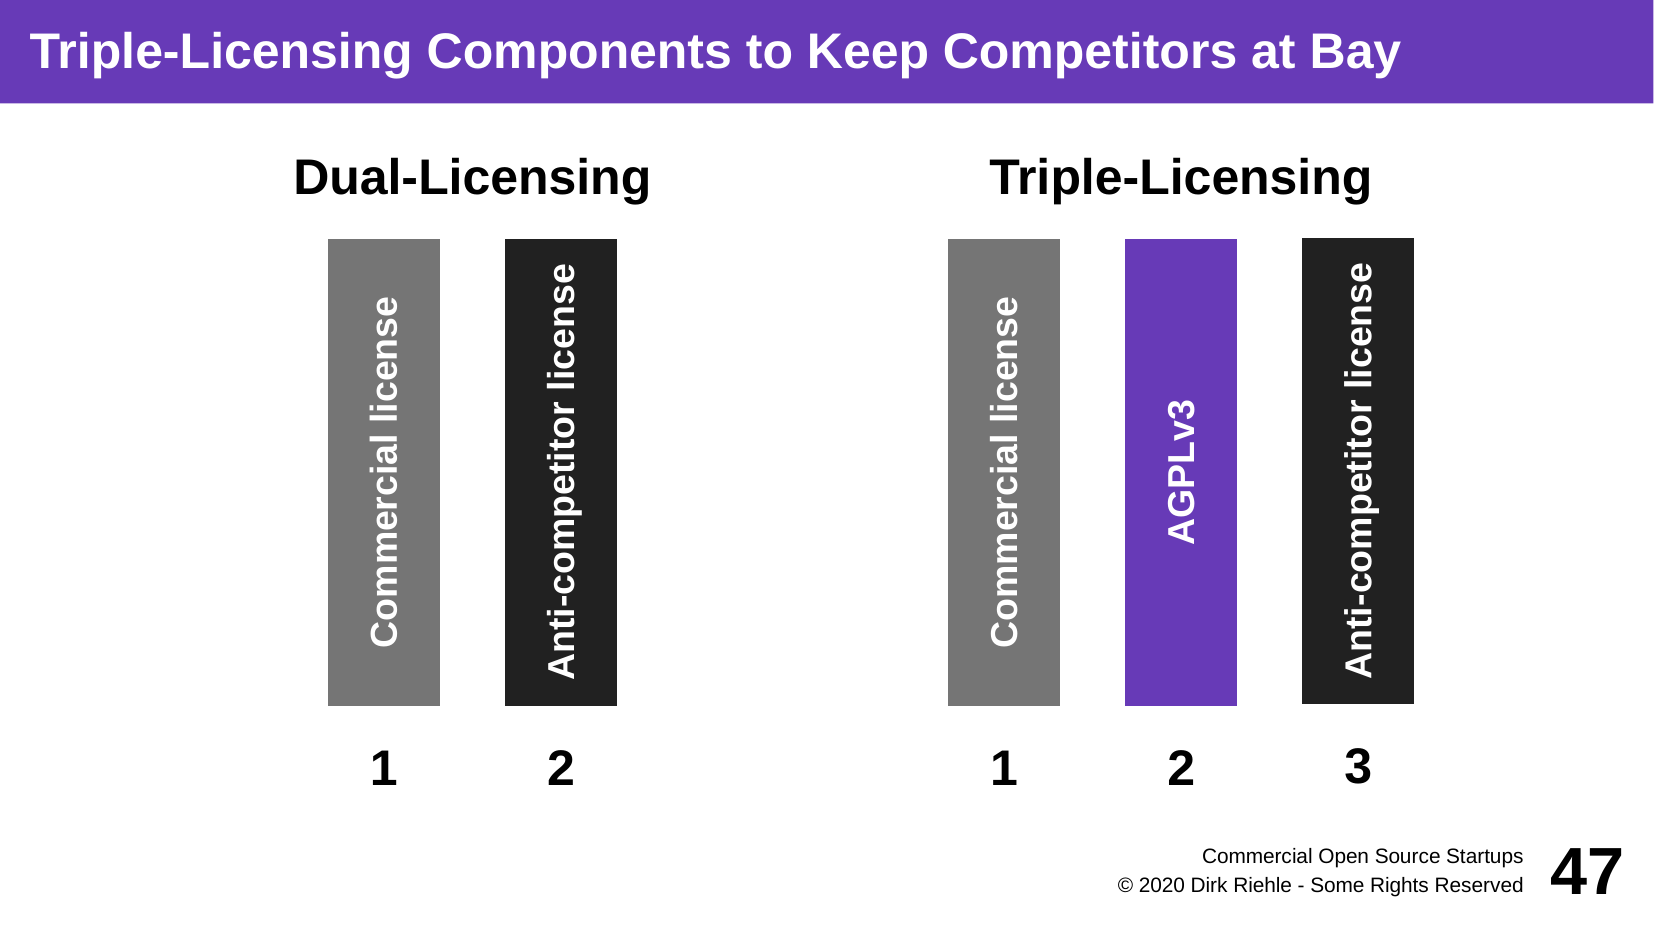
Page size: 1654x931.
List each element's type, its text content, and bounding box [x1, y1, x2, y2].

text_box 2 [501, 708, 621, 827]
text_box Anti-competitor license [1299, 234, 1418, 707]
text_box Commercial license [944, 237, 1063, 708]
text_box Commercial license [324, 237, 443, 708]
text_box Anti-competitor license [501, 237, 621, 708]
text_box Triple-Licensing [944, 118, 1418, 237]
text_box AGPLv3 [1122, 237, 1241, 708]
text_box 3 [1299, 707, 1418, 826]
title Triple-Licensing Components to Keep Competitors at Bay [0, 0, 1654, 104]
text_box 2 [1122, 708, 1241, 827]
text_box Dual-Licensing [236, 118, 709, 237]
text_box 1 [324, 708, 443, 827]
text_box 1 [944, 708, 1063, 827]
